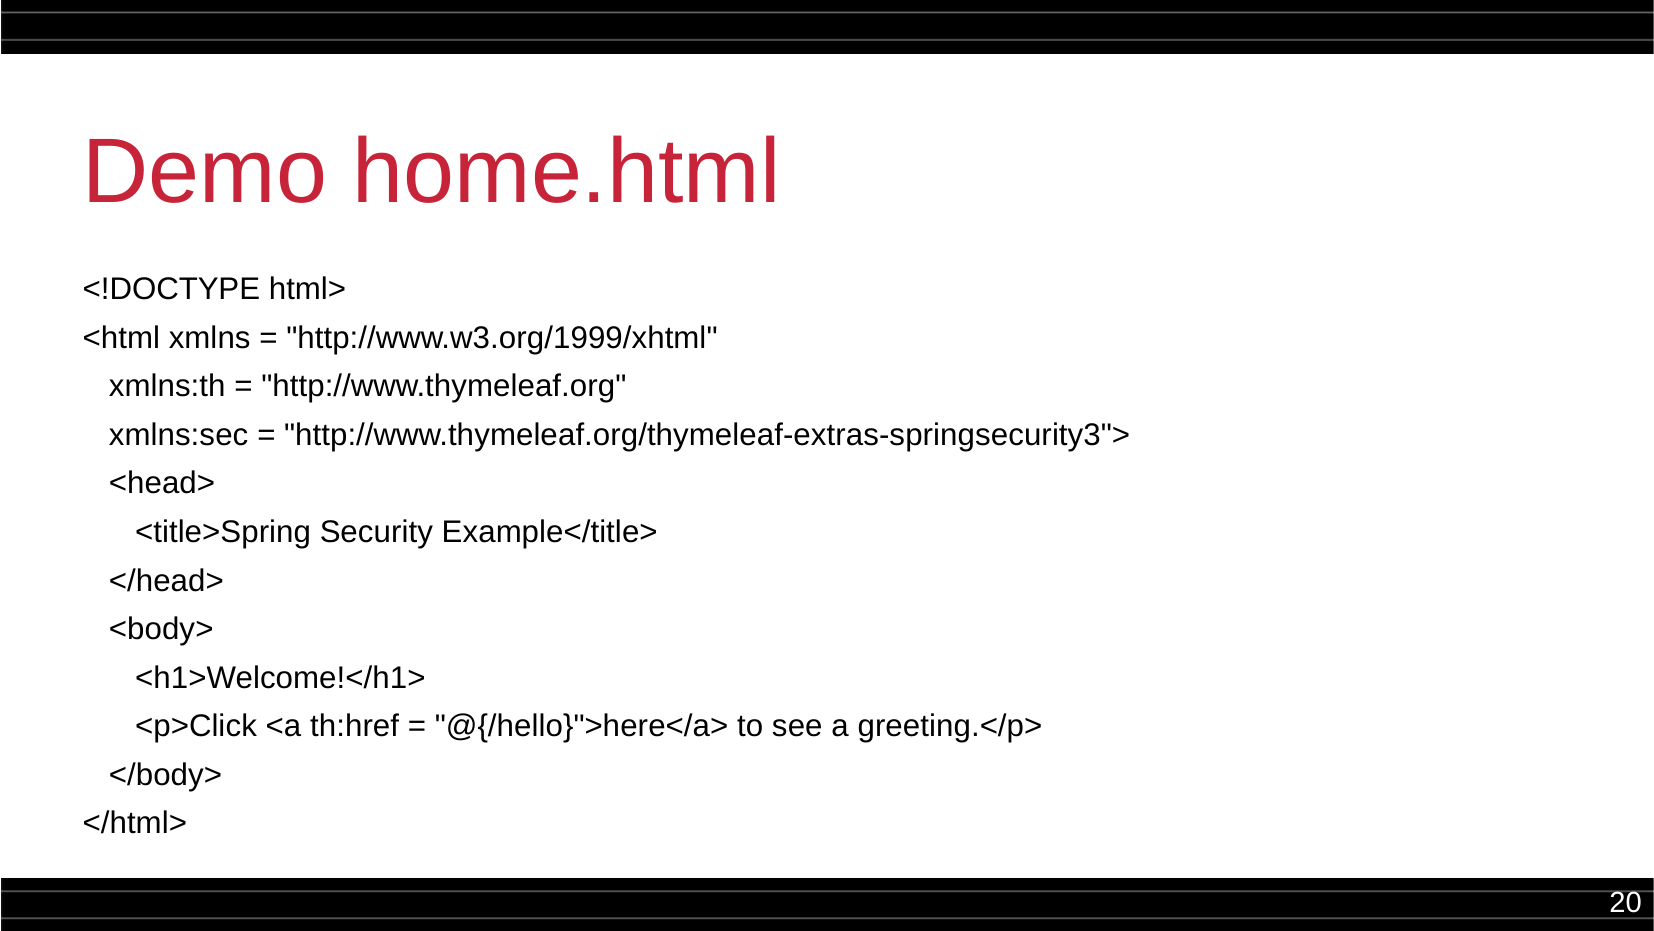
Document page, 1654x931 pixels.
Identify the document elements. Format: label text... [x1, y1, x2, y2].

list <!DOCTYPE html> <html xmlns = "http://www.w3.org/1999/xhtml" xmlns:th = "http://www.thymeleaf.org" xmlns:sec = "http://www.thymeleaf.org/thymeleaf-extras-springsecurity3"> <head> <title>Spring Security Example</title> </head> <body> <h1>Welcome!</h1> <p>Click <a th:href = "@{/hello}">here</a> to see a greeting.</p> </body> </html> [82, 271, 1571, 851]
title Demo home.html [82, 67, 1571, 271]
picture [1, 878, 1654, 931]
picture [1, 0, 1654, 54]
